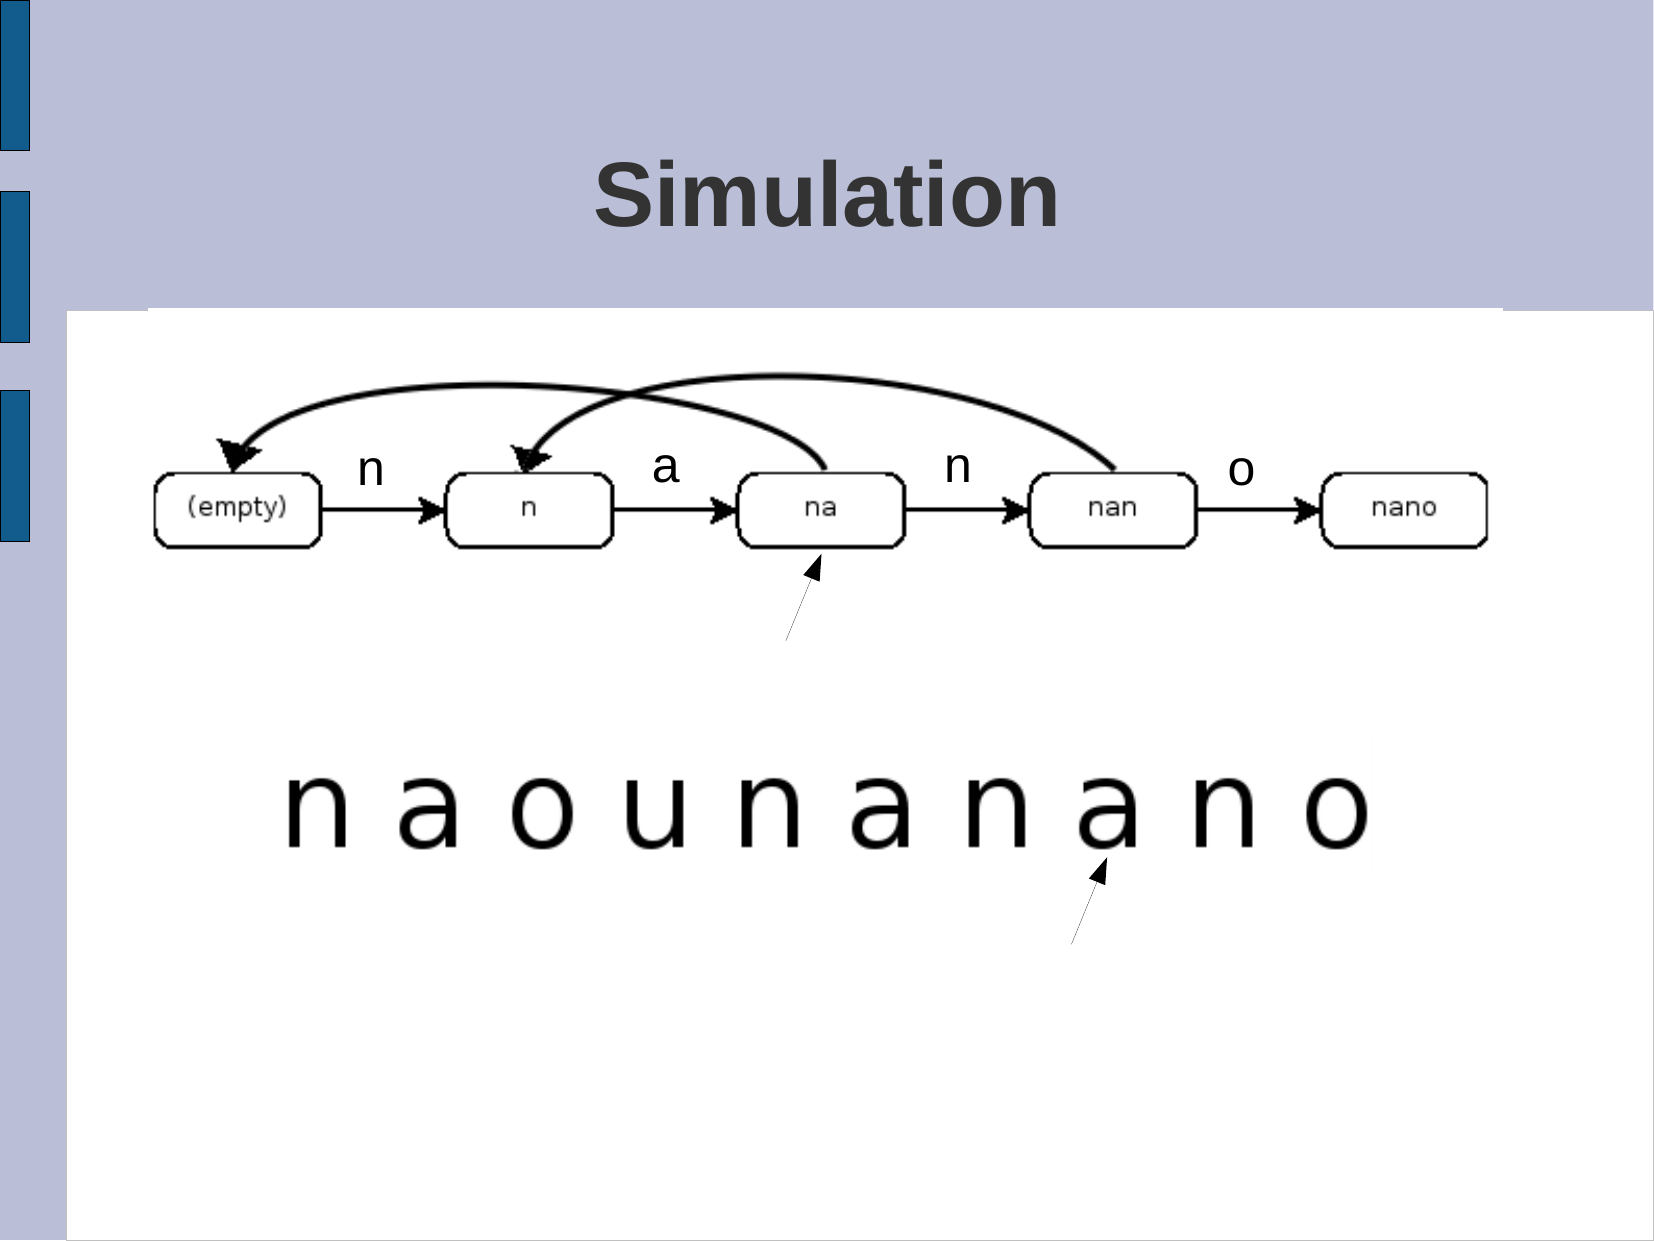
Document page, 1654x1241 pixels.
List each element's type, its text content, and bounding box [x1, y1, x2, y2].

picture [148, 308, 1503, 934]
text_box a [651, 437, 680, 494]
text_box n [944, 437, 973, 494]
title Simulation [121, 91, 1534, 299]
text_box o [1227, 439, 1256, 496]
text_box n [357, 439, 385, 496]
